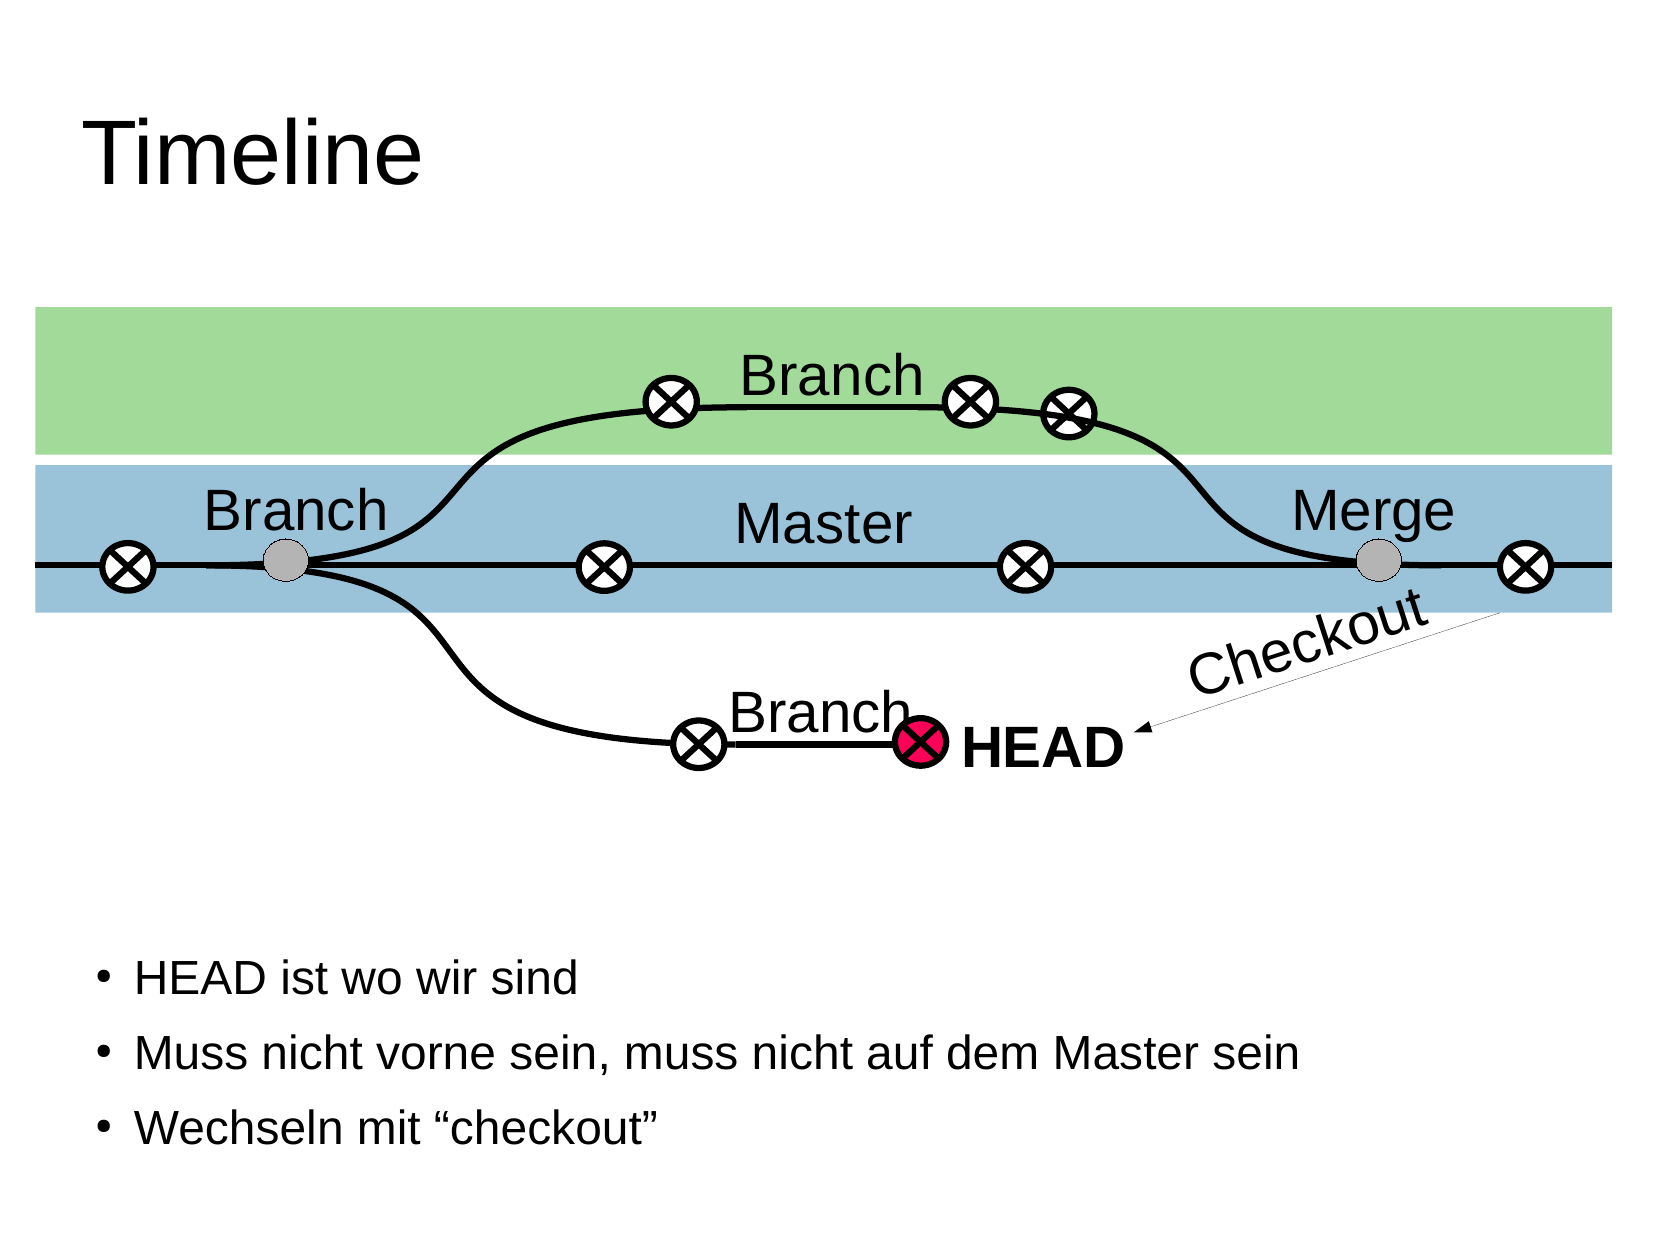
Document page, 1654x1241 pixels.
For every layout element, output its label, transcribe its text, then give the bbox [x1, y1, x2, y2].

text_box [1185, 465, 1613, 613]
text_box [1401, 600, 1414, 613]
text_box [35, 307, 1613, 455]
text_box Branch [189, 470, 446, 600]
text_box [894, 718, 946, 766]
text_box Merge [1276, 470, 1533, 600]
list HEAD ist wo wir sind Muss nicht vorne sein, muss nicht auf dem Master sein Wechseln mit “checkout” [82, 950, 1571, 1158]
text_box [407, 465, 1399, 613]
text_box [35, 465, 472, 613]
text_box [673, 720, 725, 769]
text_box [263, 538, 309, 582]
title Timeline [81, 49, 1570, 257]
text_box HEAD [946, 707, 1157, 798]
